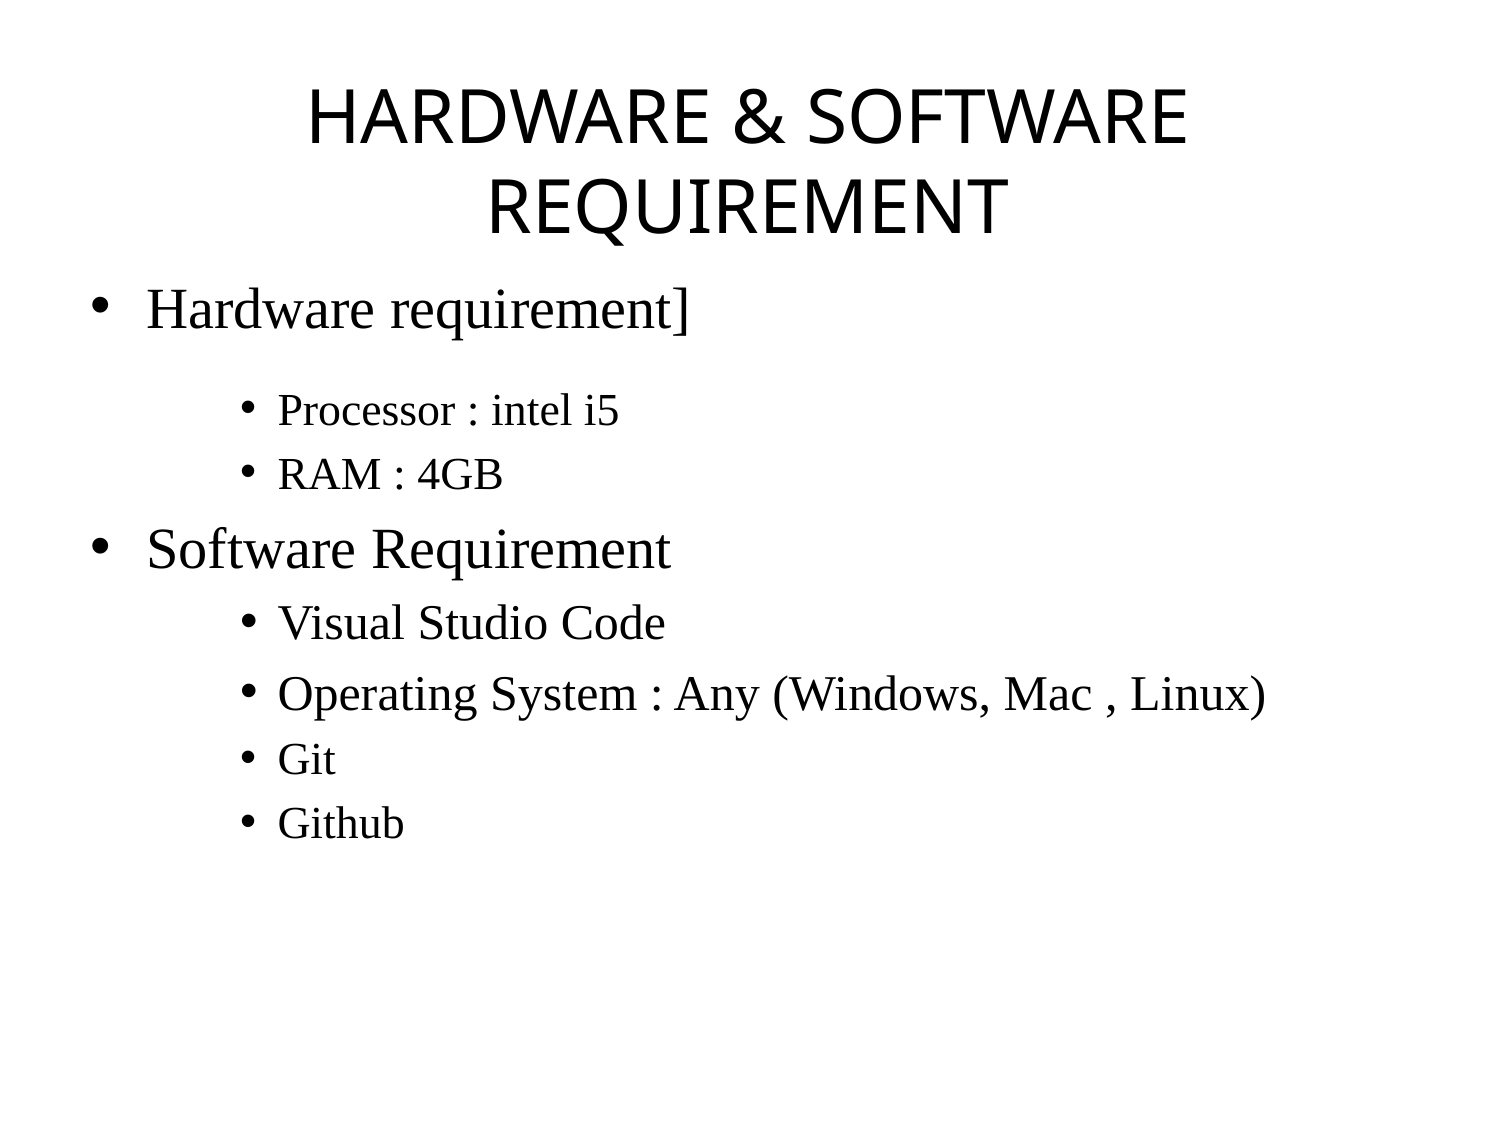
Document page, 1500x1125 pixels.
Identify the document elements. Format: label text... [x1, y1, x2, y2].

list Hardware requirement] Processor : intel i5 RAM : 4GB Software Requirement Visual Studio Code Operating System : Any (Windows, Mac , Linux) Git Github [75, 262, 1425, 1005]
title HARDWARE & SOFTWARE REQUIREMENT [35, 46, 1461, 270]
